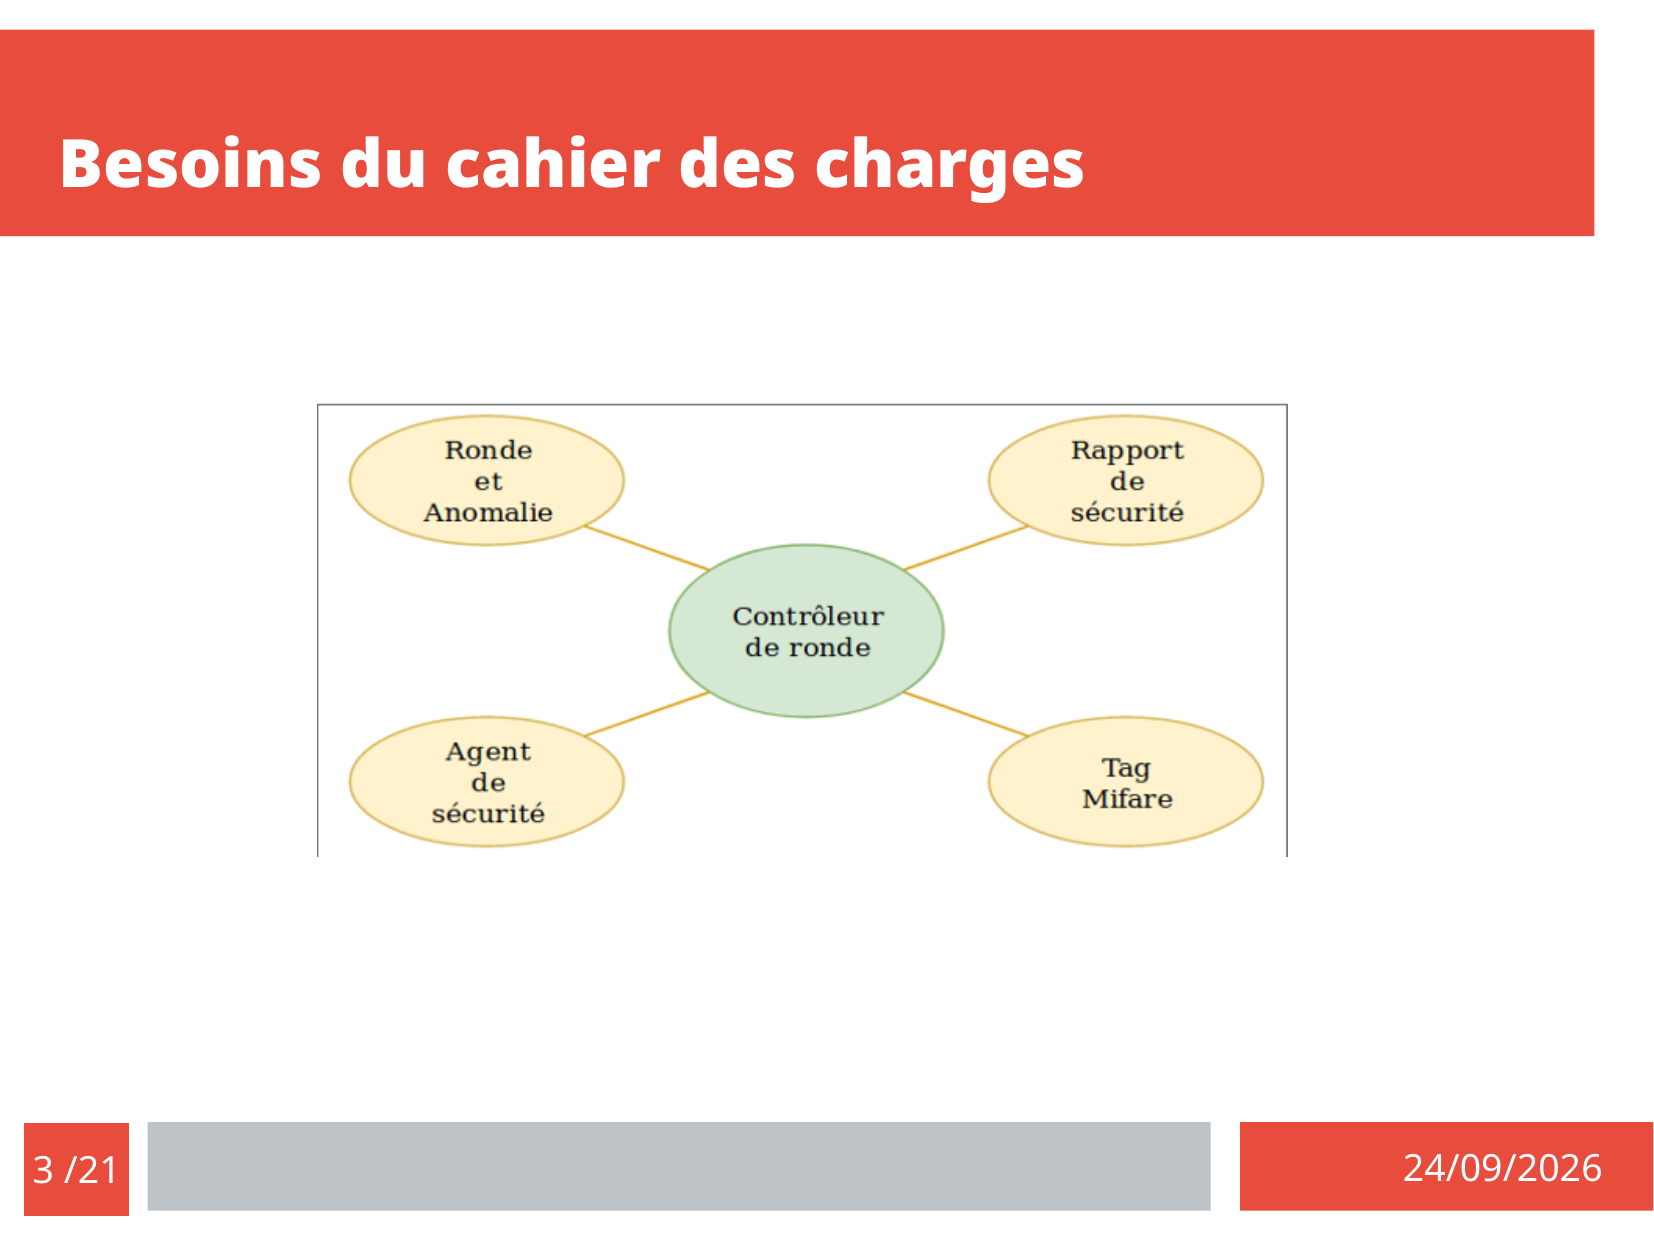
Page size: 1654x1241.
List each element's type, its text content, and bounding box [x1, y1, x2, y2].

picture [317, 401, 1288, 857]
text_box 28/01/2020 [1388, 1133, 1634, 1196]
text_box <numéro> /21 [23, 1122, 130, 1217]
title Besoins du cahier des charges [59, 59, 1595, 207]
